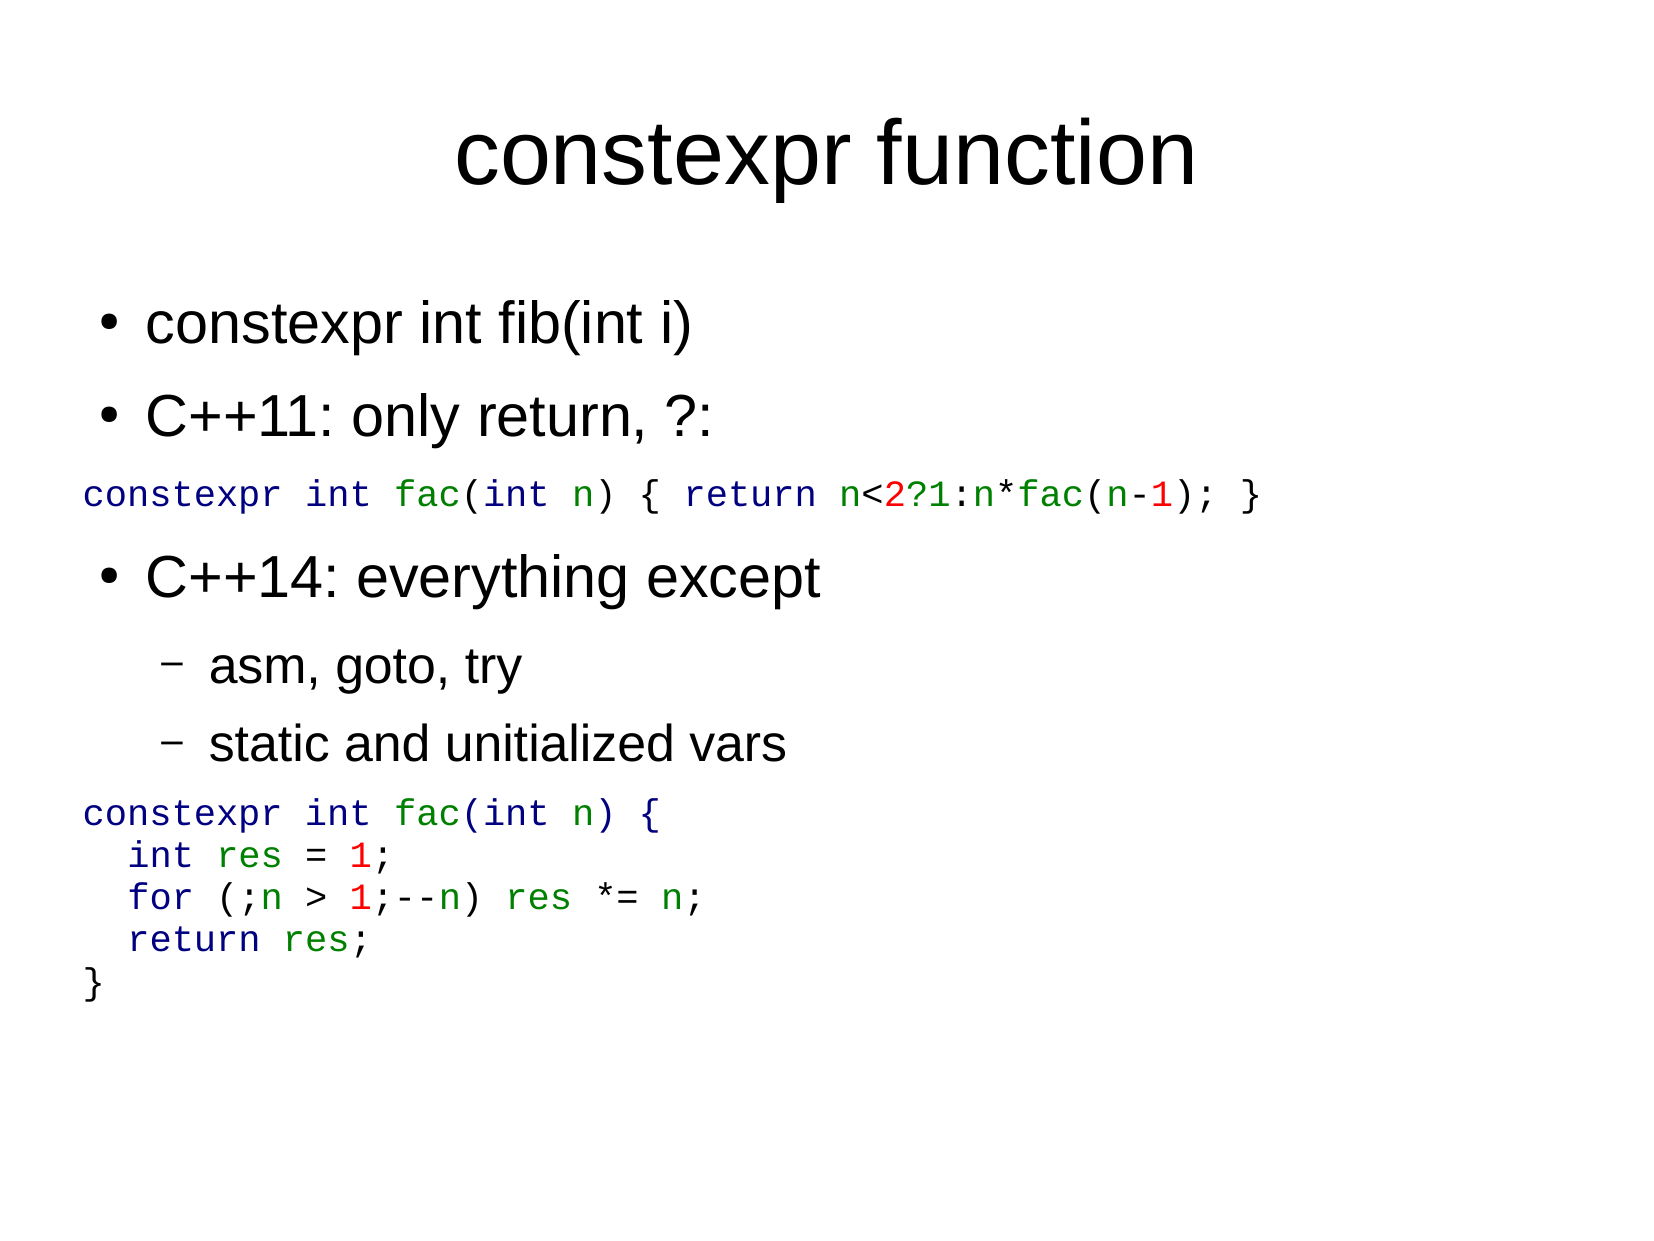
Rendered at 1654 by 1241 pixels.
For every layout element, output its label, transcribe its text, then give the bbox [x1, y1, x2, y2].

title constexpr function [82, 49, 1571, 257]
list constexpr int fib(int i) C++11: only return, ?: constexpr int fac(int n) { return n<2?1:n*fac(n-1); } C++14: everything except asm, goto, try static and unitialized vars constexpr int fac(int n) { int res = 1; for (;n > 1;--n) res *= n; return res; } [82, 290, 1571, 1010]
